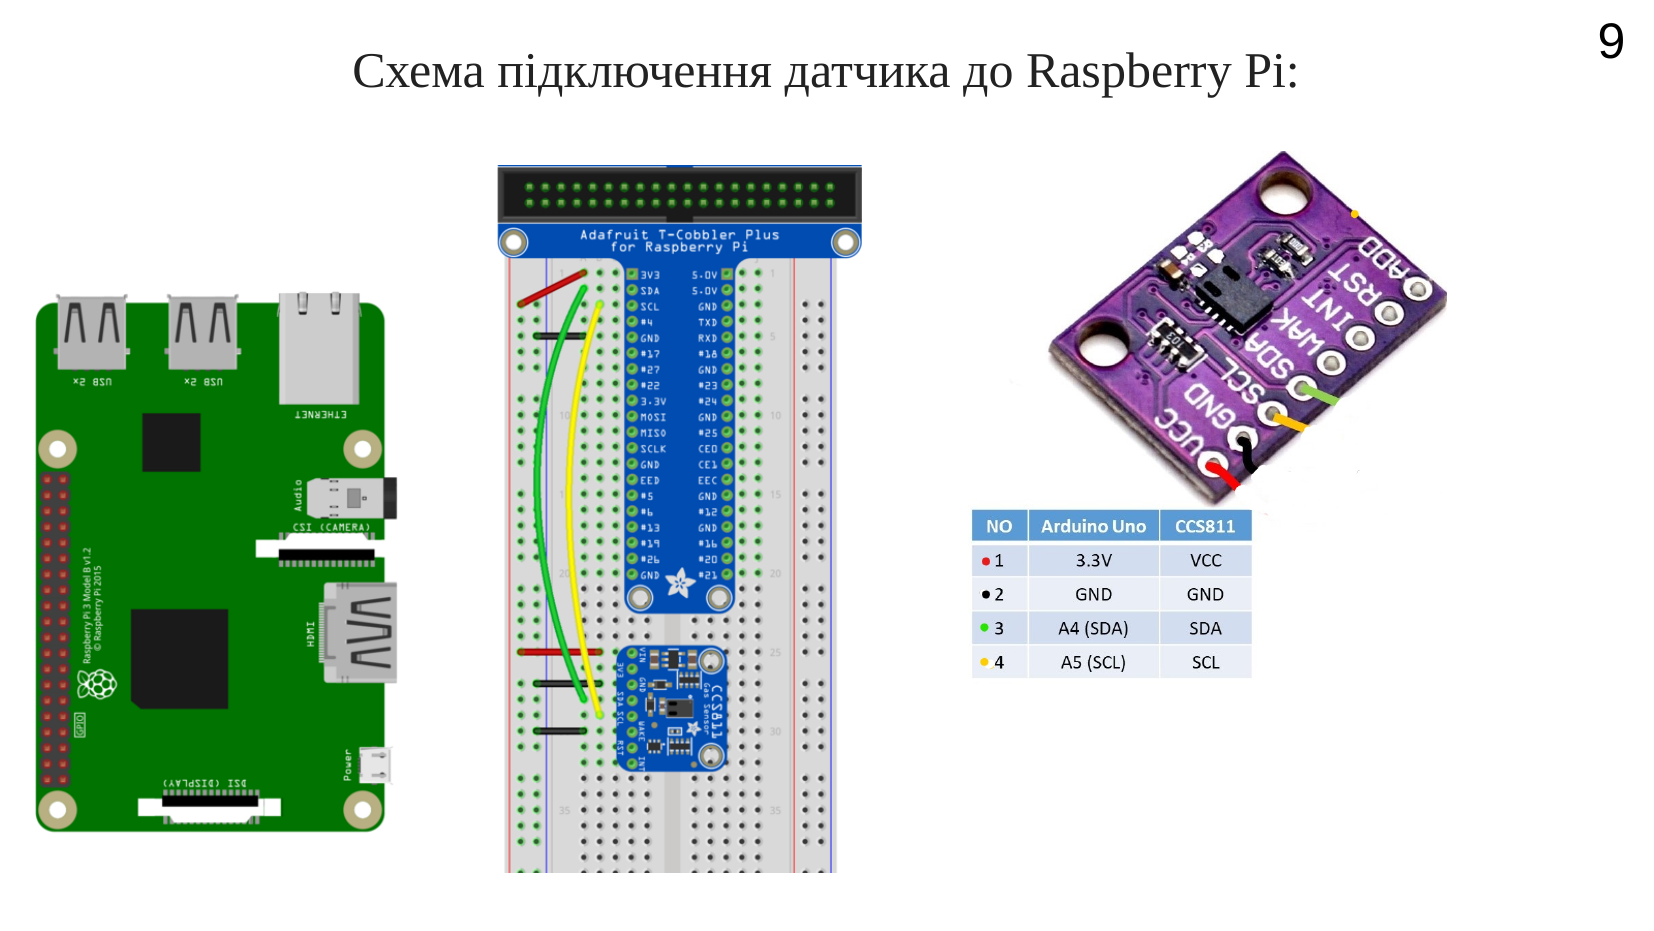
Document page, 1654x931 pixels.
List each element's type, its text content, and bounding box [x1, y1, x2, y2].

picture [968, 151, 1447, 685]
text_box <номер> [1582, 0, 1654, 76]
text_box Схема підключення датчика до Raspberry Pi: [289, 0, 1364, 105]
picture [35, 165, 862, 873]
